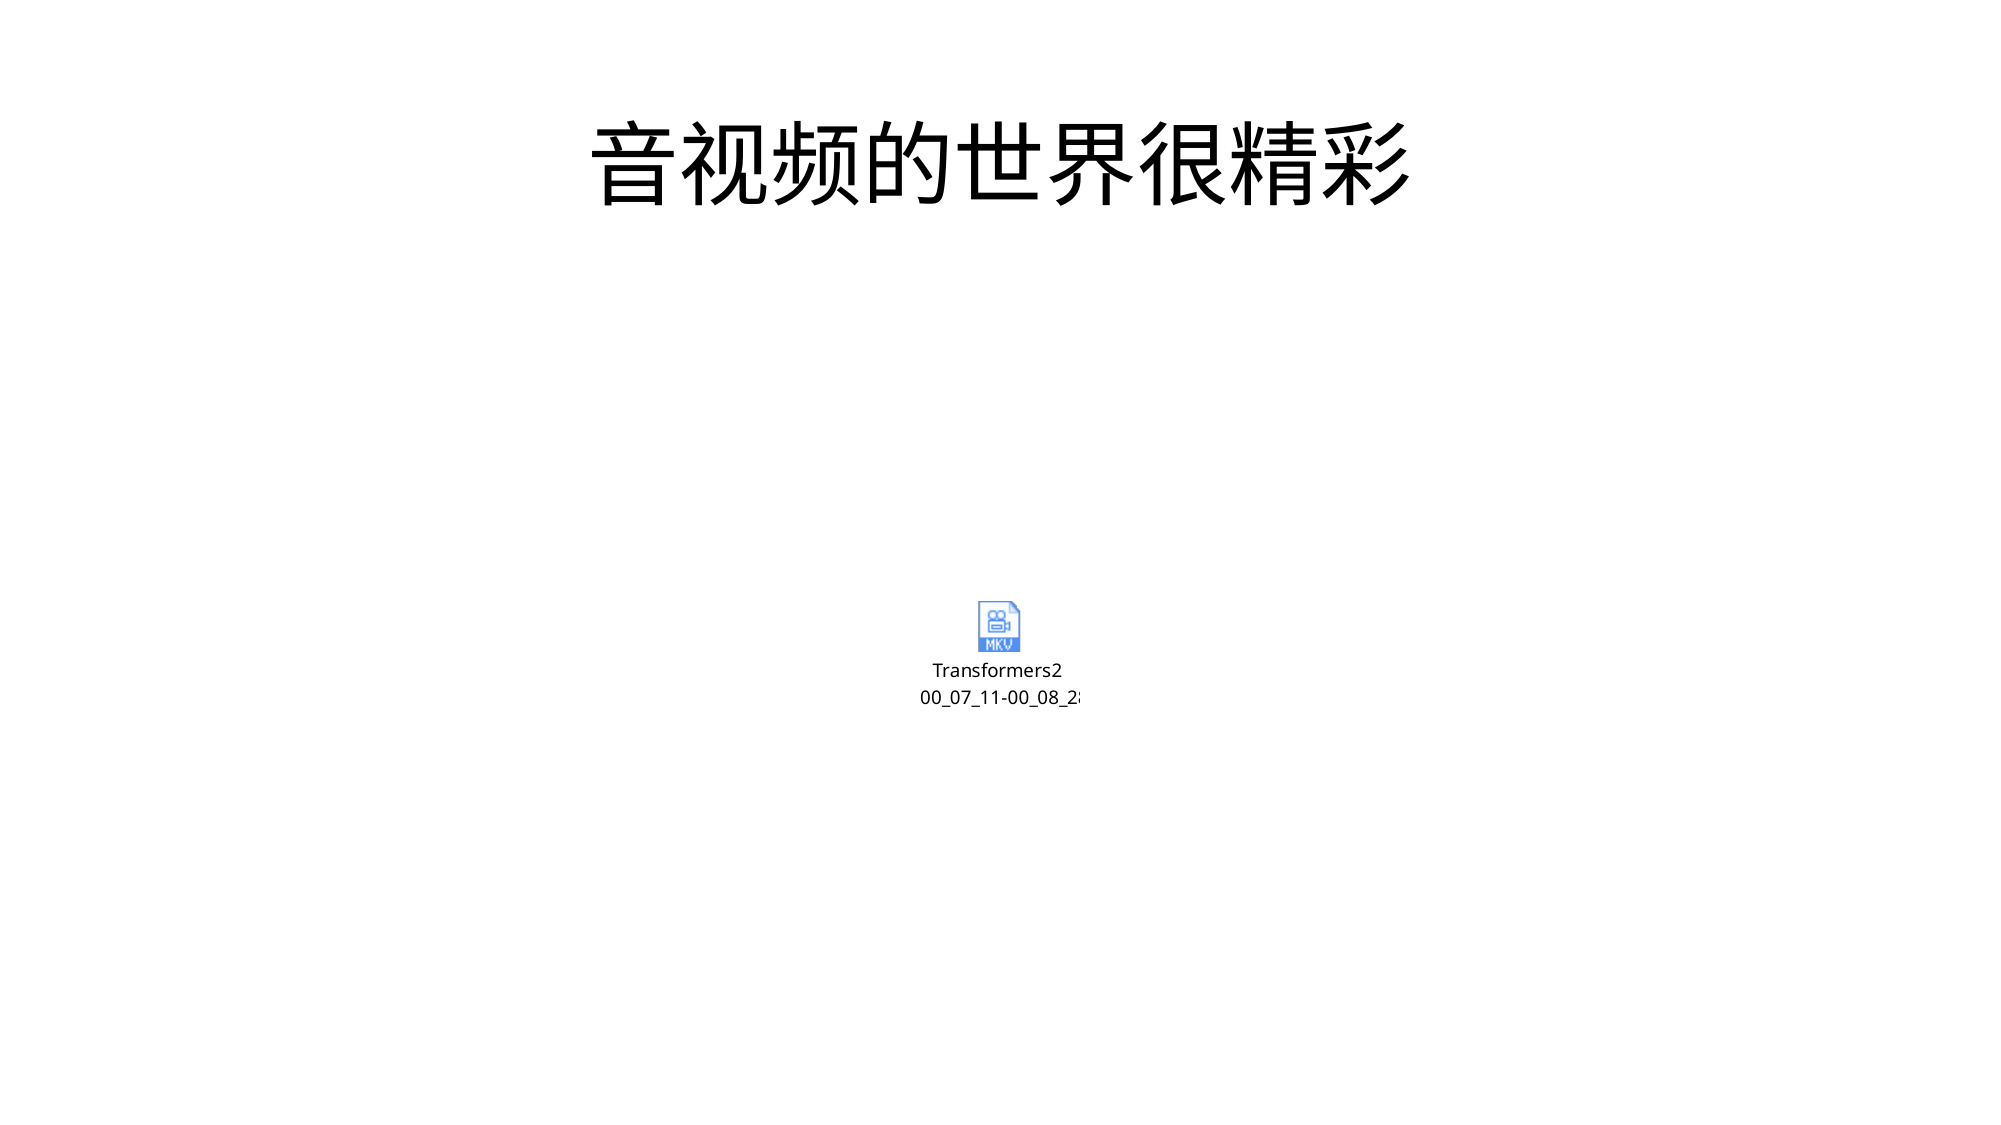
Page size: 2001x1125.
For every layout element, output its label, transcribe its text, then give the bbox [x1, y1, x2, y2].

title 音视频的世界很精彩 [137, 59, 1863, 278]
picture [920, 601, 1080, 712]
